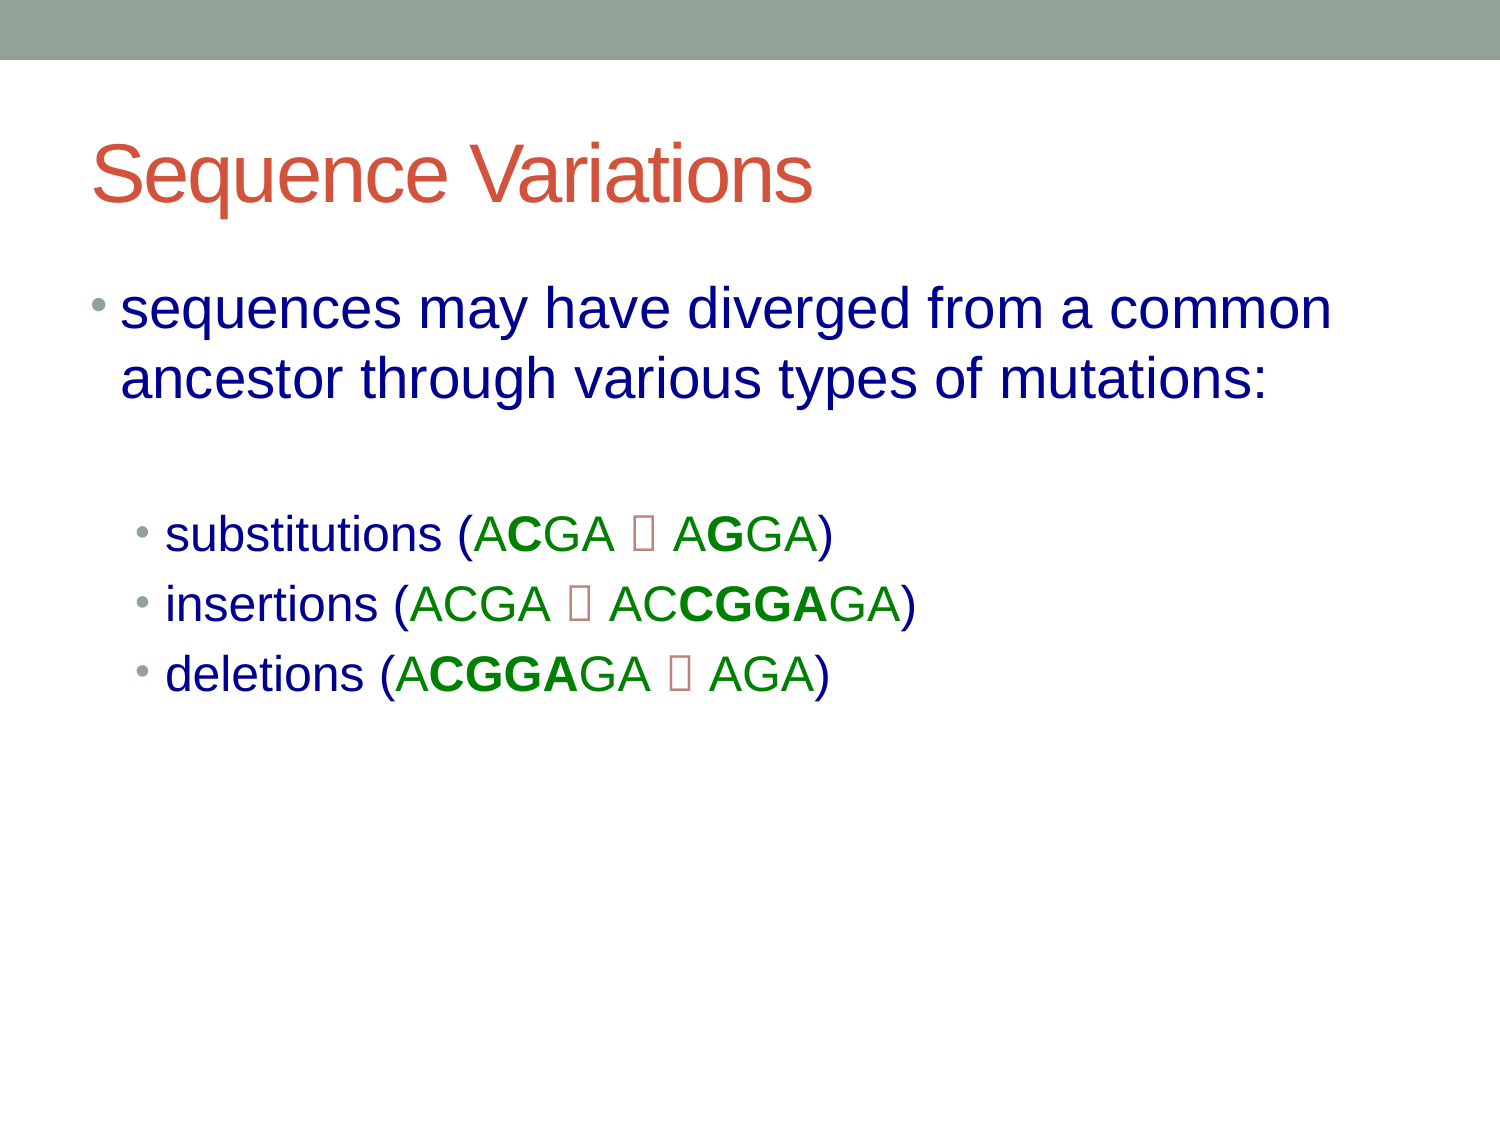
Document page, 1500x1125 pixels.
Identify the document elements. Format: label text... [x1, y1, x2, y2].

title Sequence Variations [75, 87, 1425, 250]
list sequences may have diverged from a common ancestor through various types of mutations: substitutions (ACGA  AGGA) insertions (ACGA  ACCGGAGA) deletions (ACGGAGA  AGA) [75, 262, 1425, 1063]
